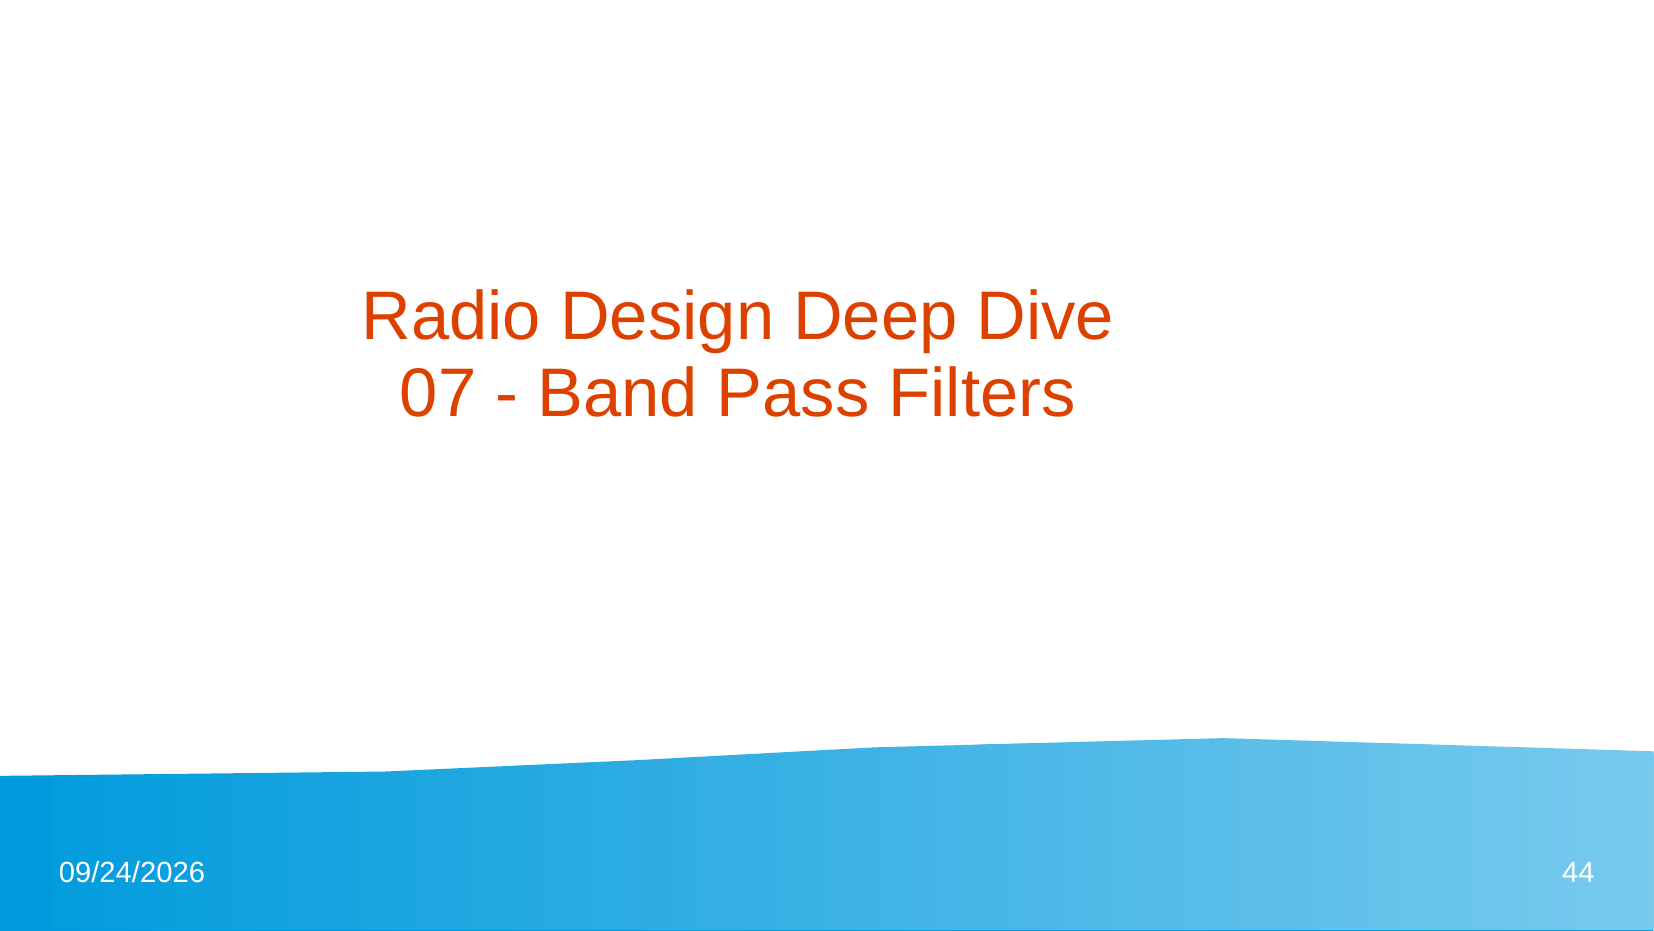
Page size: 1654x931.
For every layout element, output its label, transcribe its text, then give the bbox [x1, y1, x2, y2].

title Radio Design Deep Dive 07 - Band Pass Filters [0, 265, 1477, 443]
